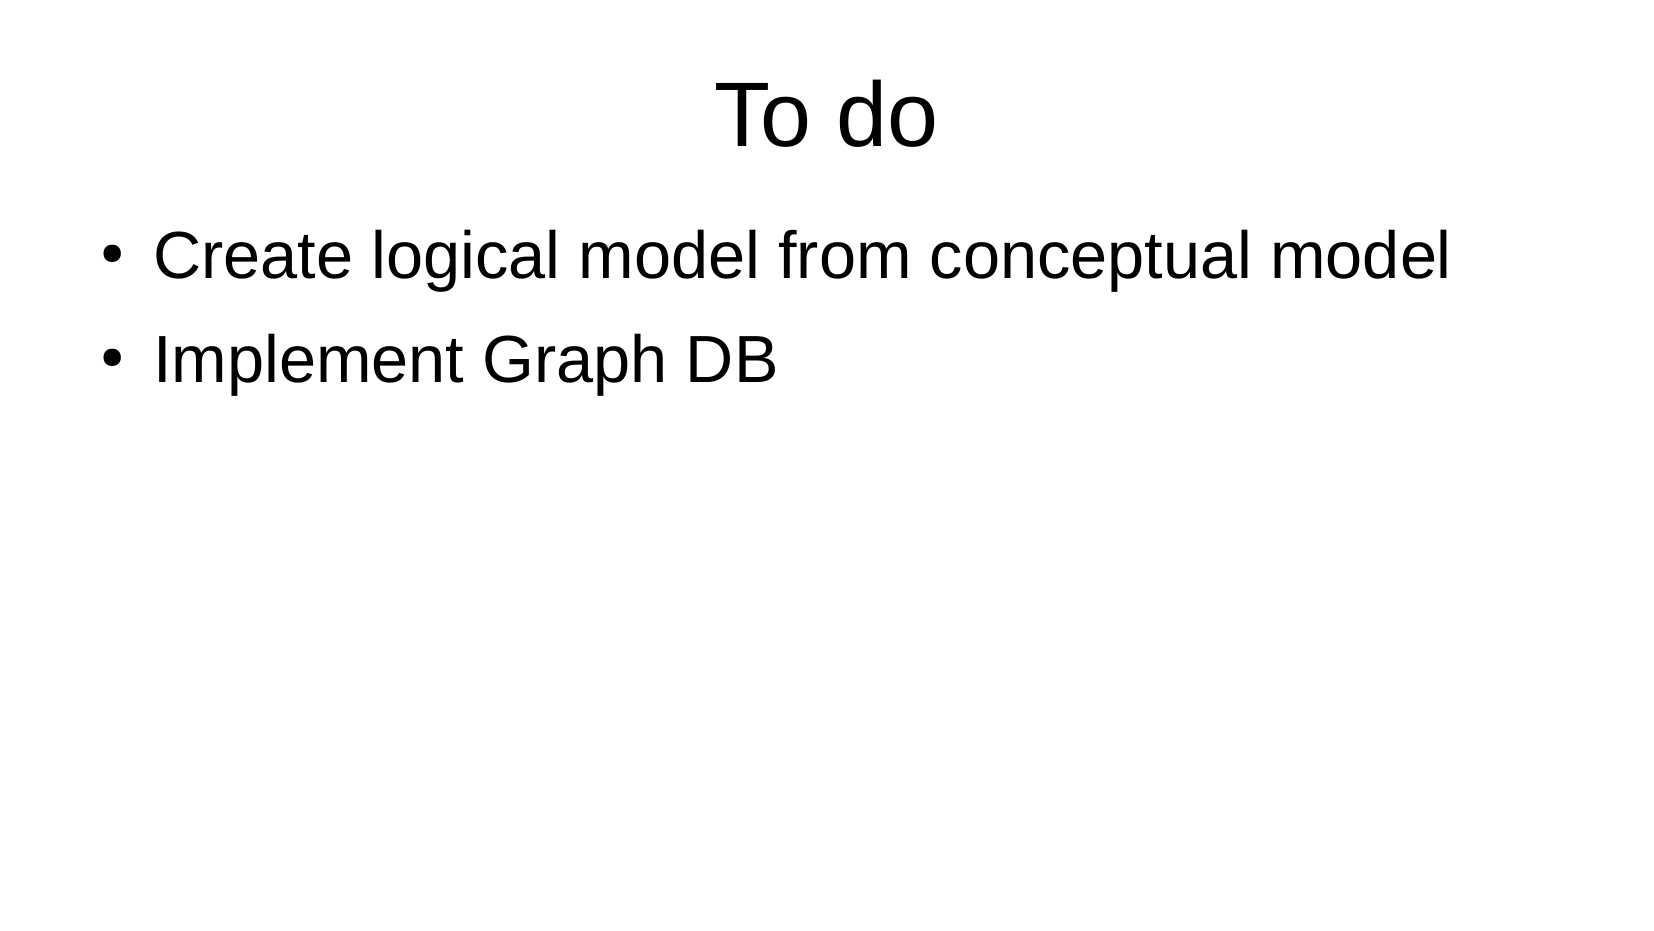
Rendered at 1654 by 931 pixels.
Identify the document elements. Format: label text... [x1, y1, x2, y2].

list Create logical model from conceptual model Implement Graph DB [82, 217, 1571, 758]
title To do [82, 37, 1571, 193]
